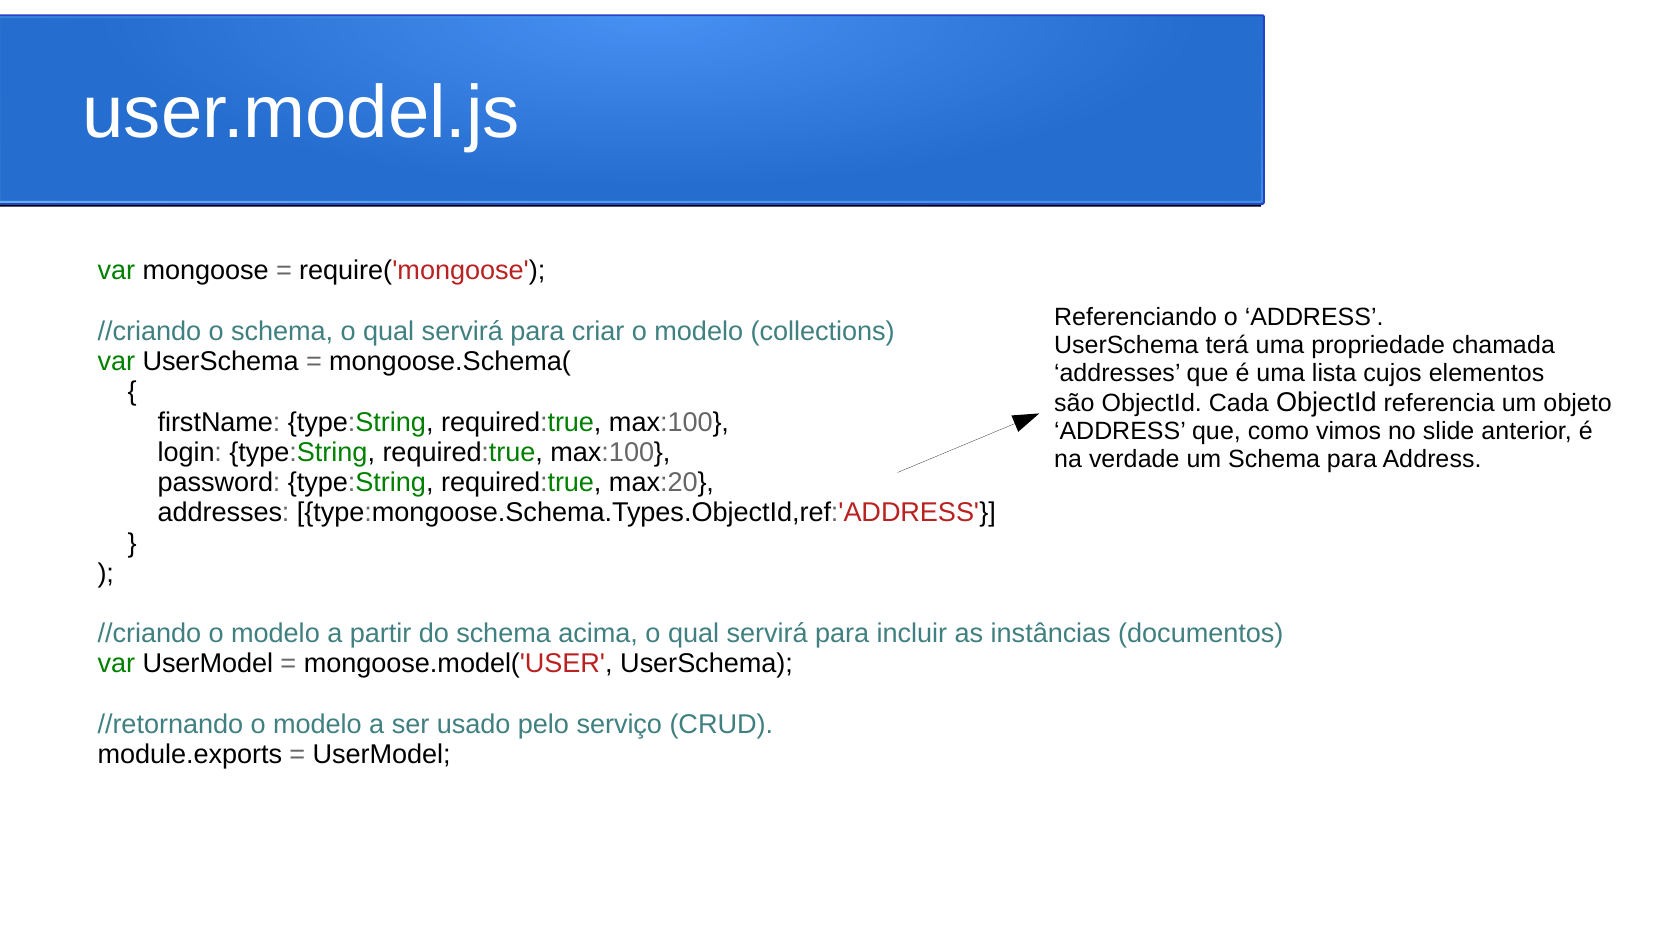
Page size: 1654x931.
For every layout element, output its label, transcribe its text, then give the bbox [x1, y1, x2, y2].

text_box Referenciando o ‘ADDRESS’. UserSchema terá uma propriedade chamada ‘addresses’ que é uma lista cujos elementos são ObjectId. Cada ObjectId referencia um objeto ‘ADDRESS’ que, como vimos no slide anterior, é na verdade um Schema para Address. [1039, 295, 1628, 481]
title user.model.js [82, 35, 1235, 189]
text_box var mongoose = require('mongoose'); //criando o schema, o qual servirá para criar o modelo (collections) var UserSchema = mongoose.Schema( { firstName: {type:String, required:true, max:100}, login: {type:String, required:true, max:100}, password: {type:String, required:true, max:20}, addresses: [{type:mongoose.Schema.Types.ObjectId,ref:'ADDRESS'}] } ); //criando o modelo a partir do schema acima, o qual servirá para incluir as instâncias (documentos) var UserModel = mongoose.model('USER', UserSchema); //retornando o modelo a ser usado pelo serviço (CRUD). module.exports = UserModel; [82, 248, 1394, 838]
